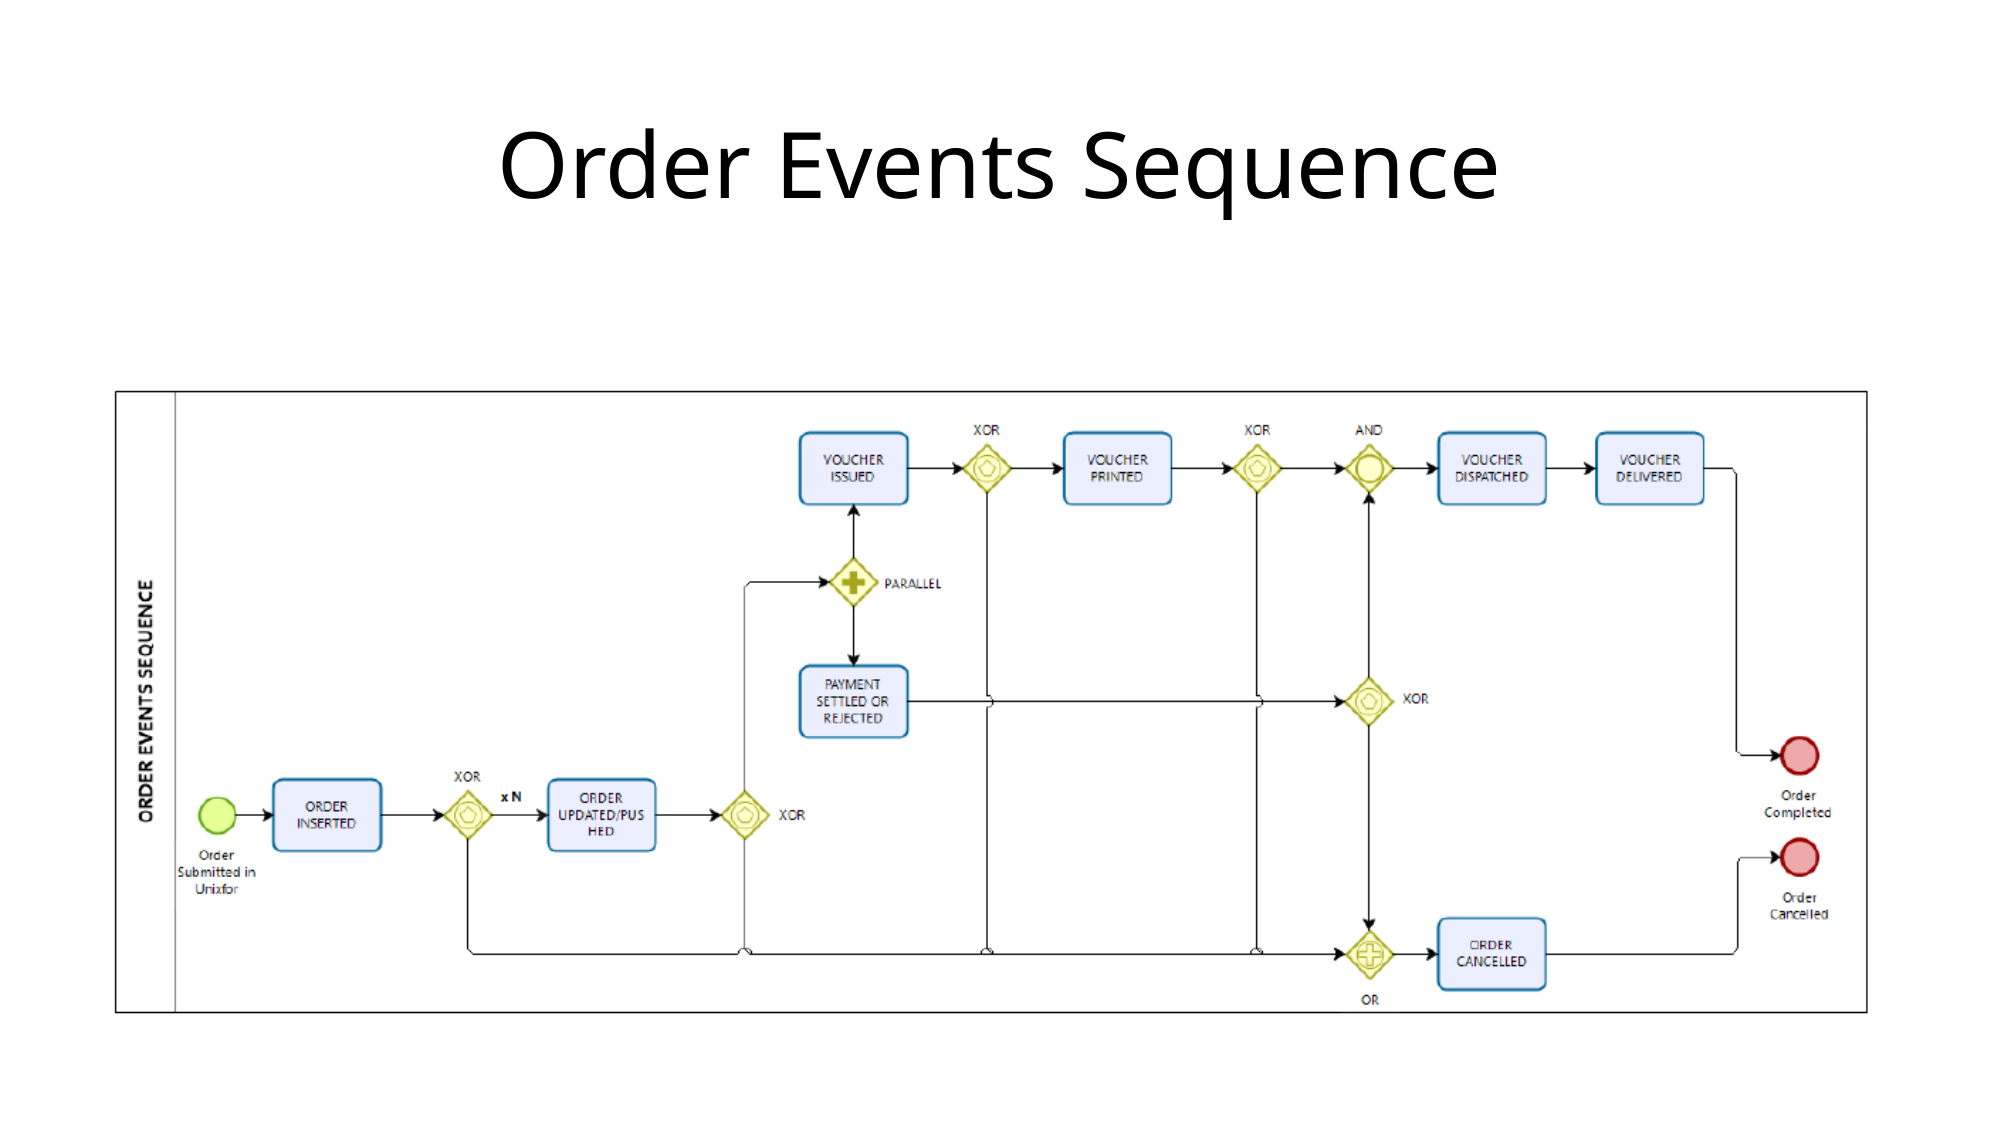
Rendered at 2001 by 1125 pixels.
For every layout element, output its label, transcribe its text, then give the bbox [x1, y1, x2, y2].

title Order Events Sequence [137, 59, 1863, 278]
picture [74, 330, 1926, 1066]
